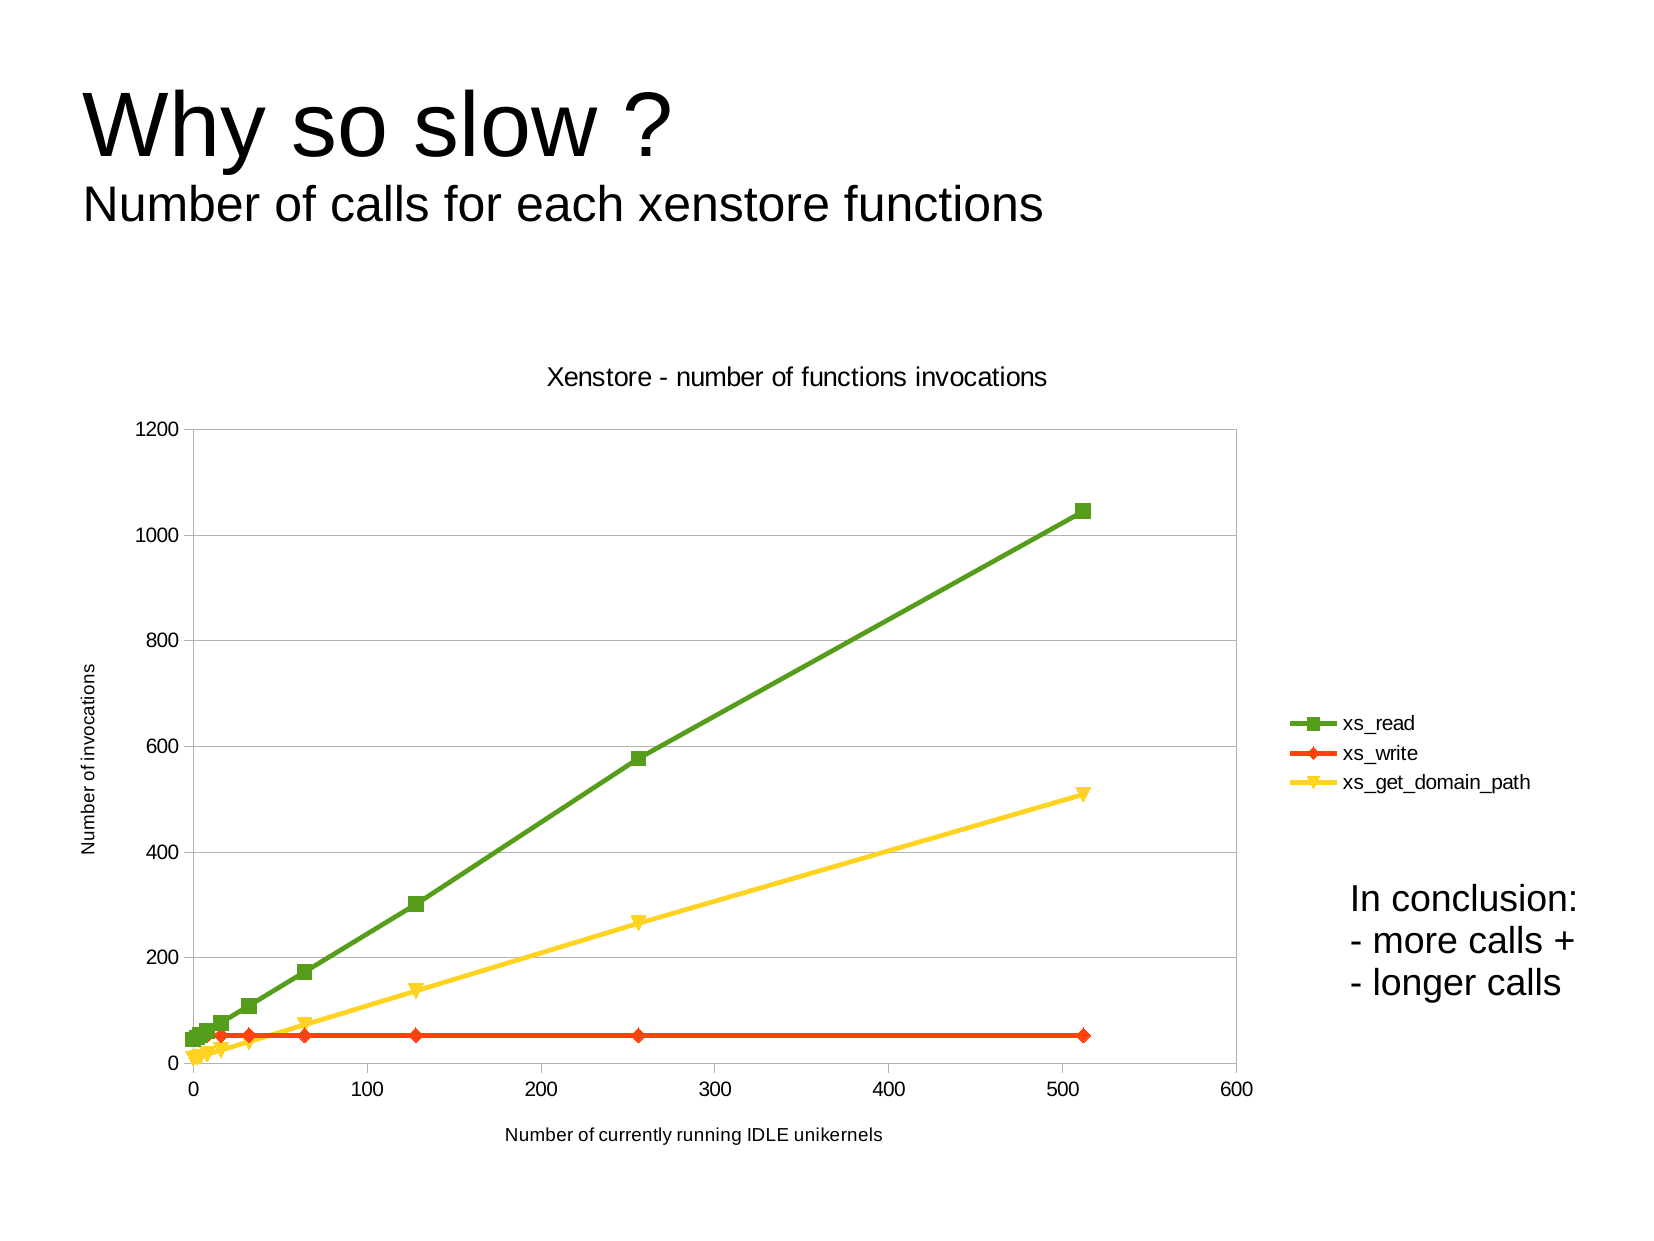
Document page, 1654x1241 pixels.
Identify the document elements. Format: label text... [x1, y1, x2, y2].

text_box In conclusion: - more calls + - longer calls [1335, 870, 1594, 1011]
chart [45, 330, 1550, 1177]
title Why so slow ? Number of calls for each xenstore functions [82, 49, 1571, 257]
